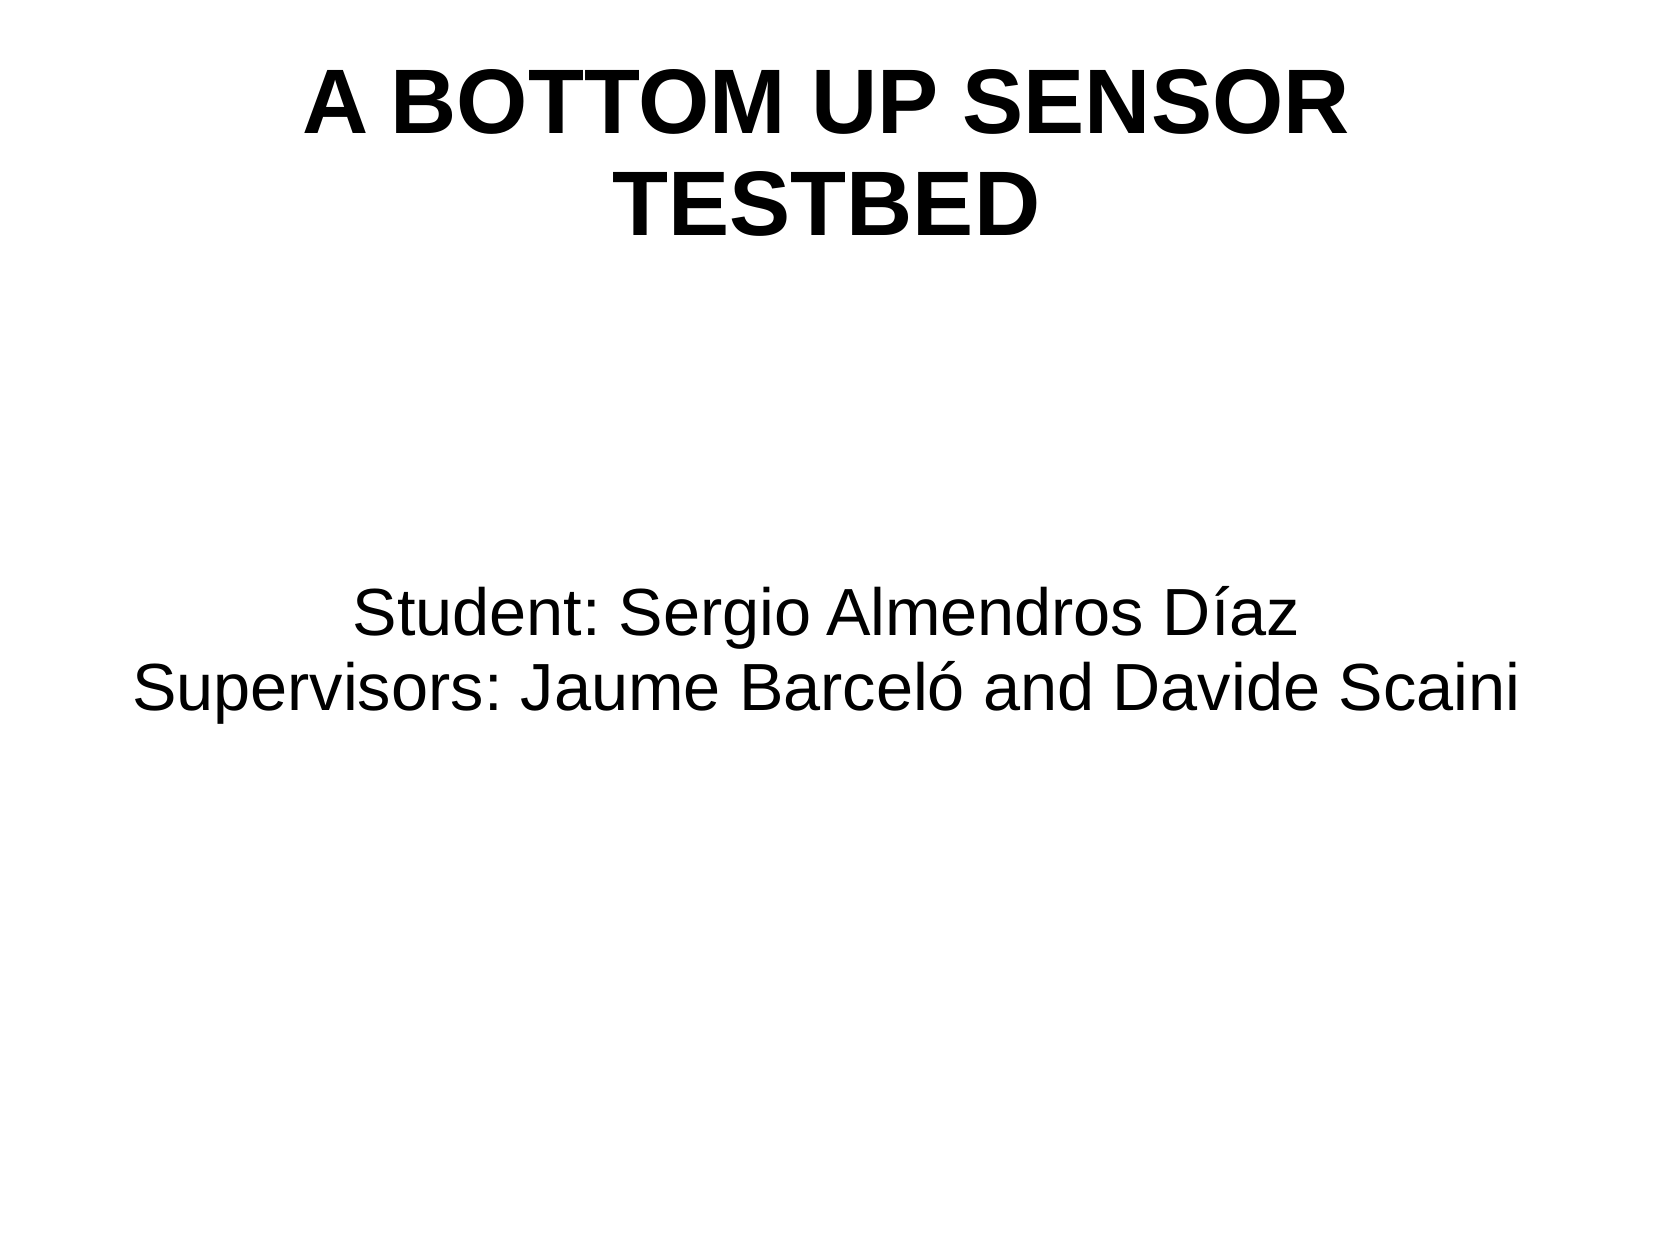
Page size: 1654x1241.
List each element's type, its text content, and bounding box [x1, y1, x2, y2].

subtitle Student: Sergio Almendros Díaz Supervisors: Jaume Barceló and Davide Scaini [82, 290, 1571, 1010]
title A BOTTOM UP SENSOR TESTBED [82, 49, 1571, 257]
